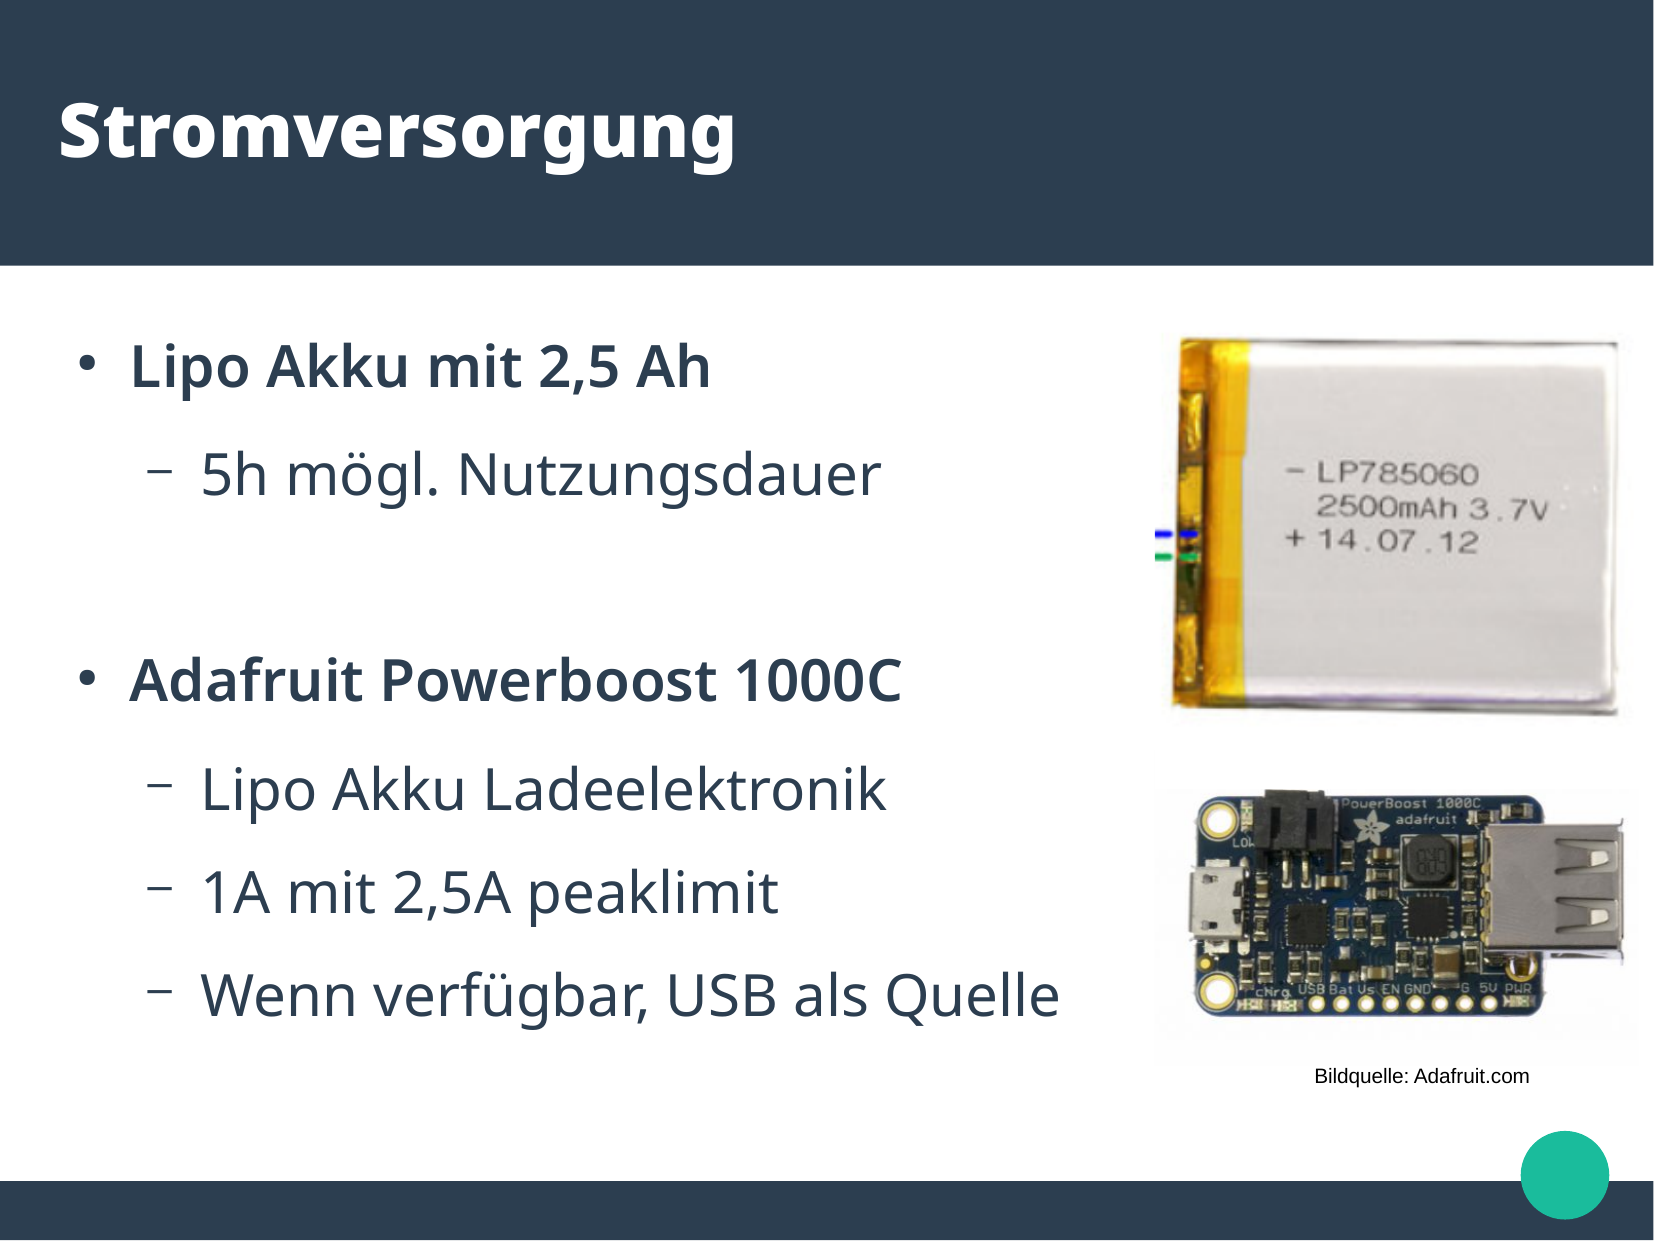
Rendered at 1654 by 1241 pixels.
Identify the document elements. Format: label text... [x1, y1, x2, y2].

picture [1154, 270, 1651, 1066]
text_box Bildquelle: Adafruit.com [1178, 1056, 1546, 1096]
list Lipo Akku mit 2,5 Ah 5h mögl. Nutzungsdauer Adafruit Powerboost 1000C Lipo Akku Ladeelektronik 1A mit 2,5A peaklimit Wenn verfügbar, USB als Quelle [59, 324, 1141, 1152]
title Stromversorgung [59, 49, 1595, 207]
